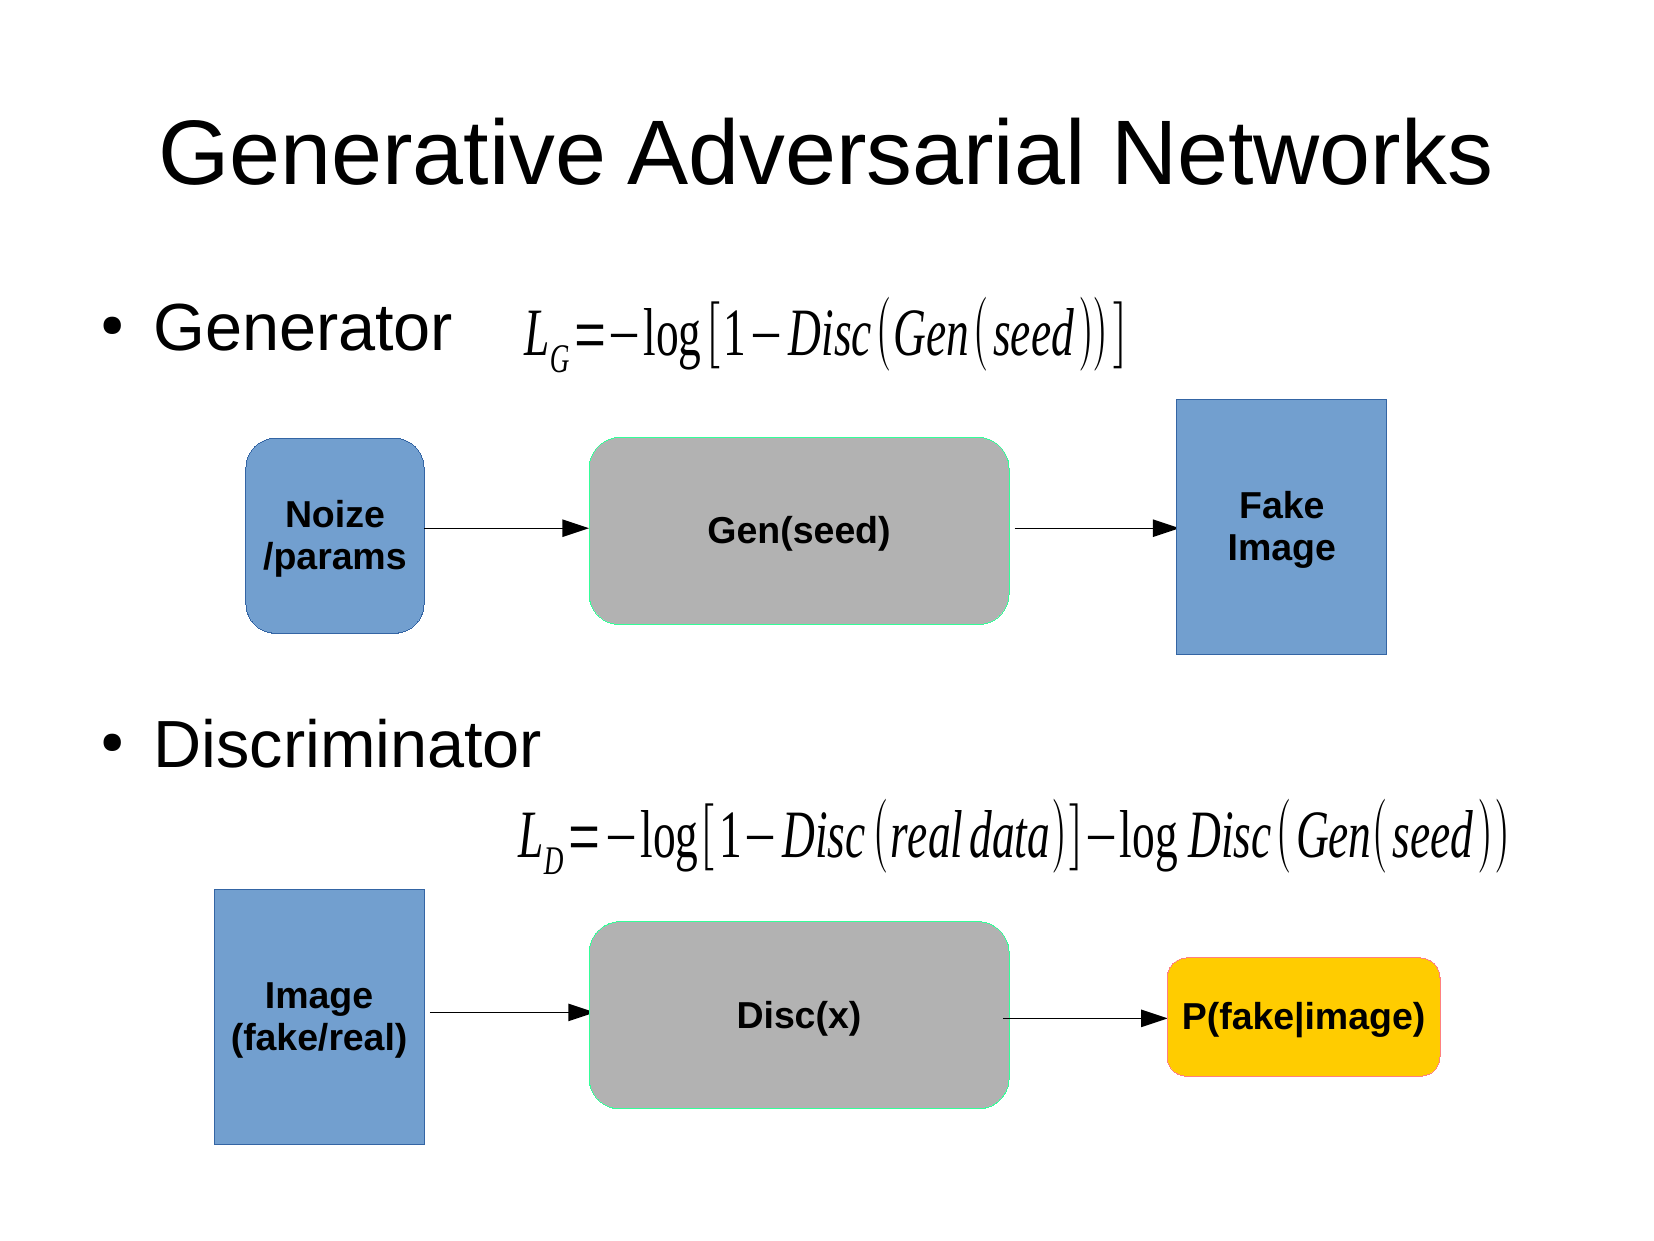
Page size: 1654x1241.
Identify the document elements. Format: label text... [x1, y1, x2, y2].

list Generator Discriminator [82, 290, 1571, 1010]
text_box Noize /params [245, 438, 425, 634]
text_box P(fake|image) [1167, 957, 1441, 1077]
title Generative Adversarial Networks [82, 49, 1571, 257]
chart [504, 794, 1521, 882]
text_box Fake Image [1176, 399, 1387, 655]
text_box Gen(seed) [589, 437, 1010, 625]
text_box Disc(x) [589, 921, 1010, 1109]
chart [510, 292, 1135, 380]
text_box Image (fake/real) [214, 889, 425, 1145]
